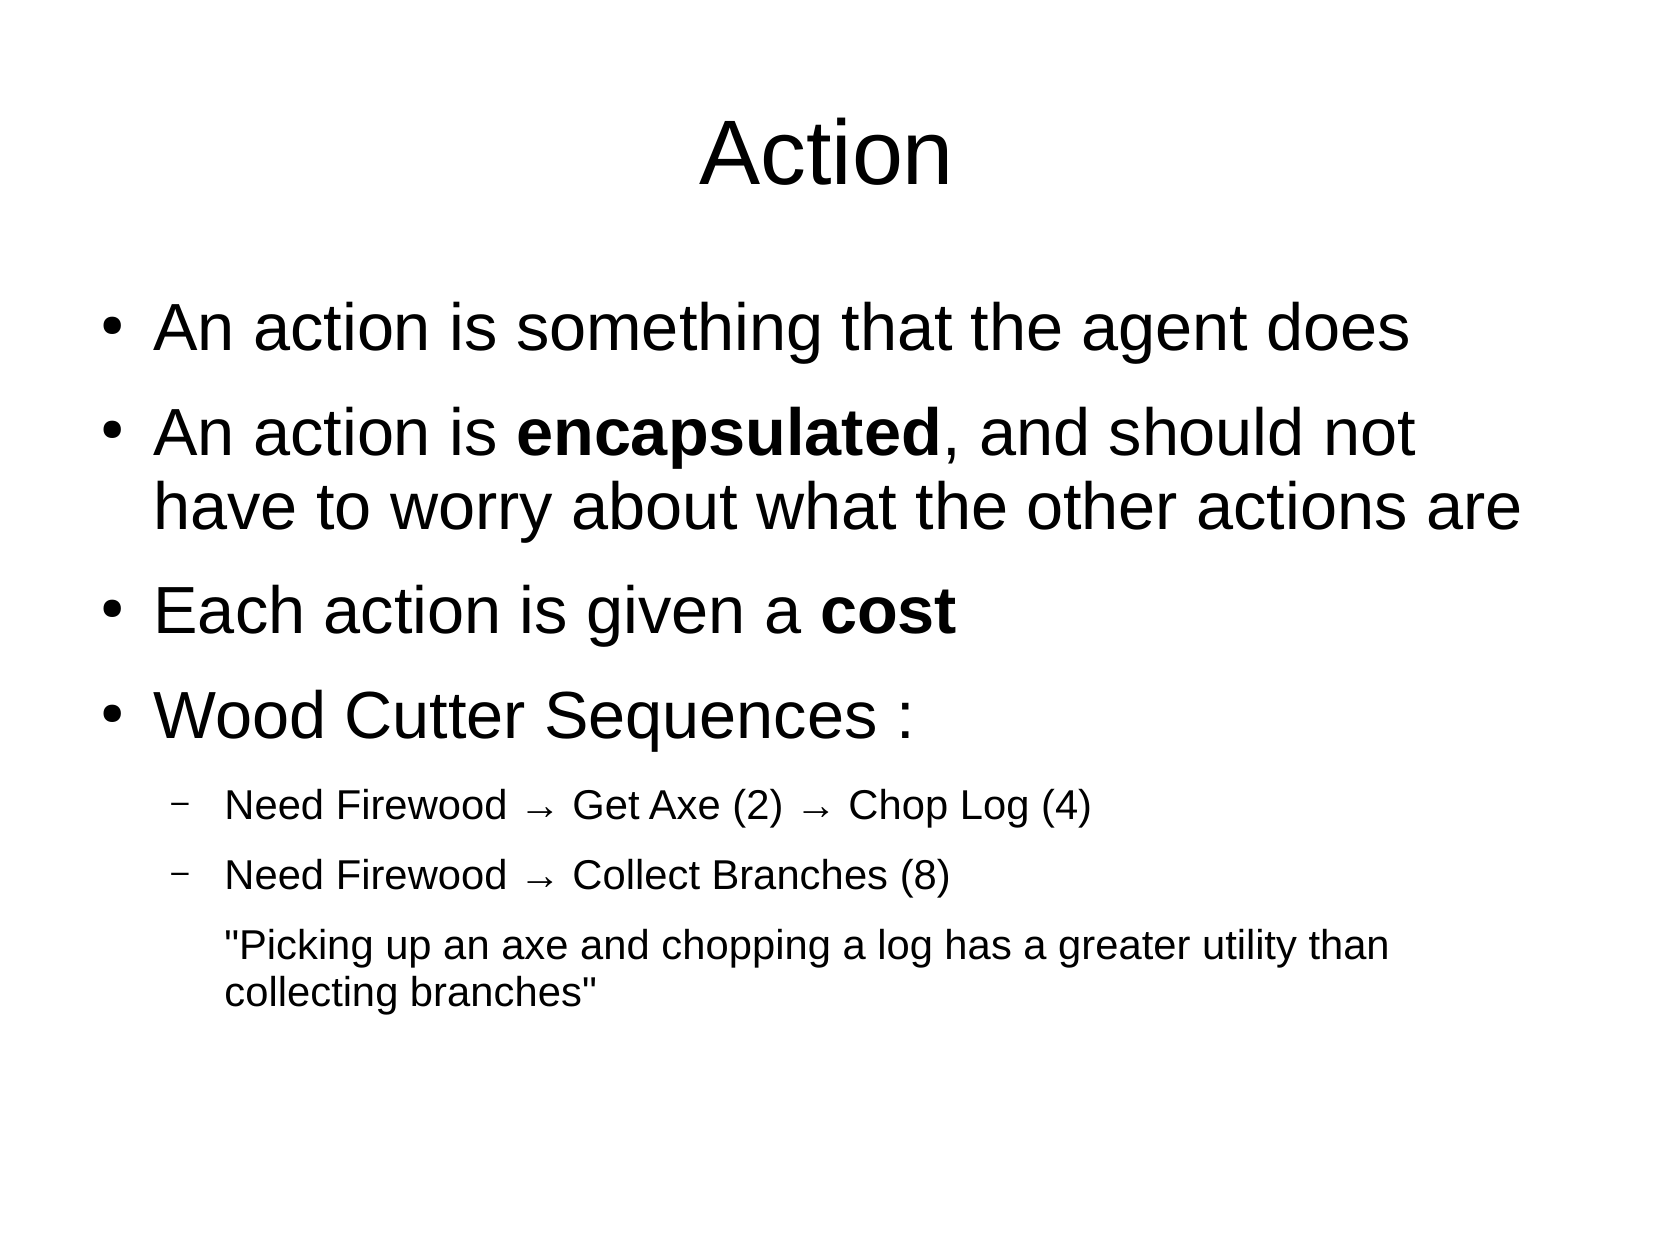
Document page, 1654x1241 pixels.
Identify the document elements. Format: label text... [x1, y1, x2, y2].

list An action is something that the agent does An action is encapsulated, and should not have to worry about what the other actions are Each action is given a cost Wood Cutter Sequences : Need Firewood → Get Axe (2) → Chop Log (4) Need Firewood → Collect Branches (8) "Picking up an axe and chopping a log has a greater utility than collecting branches" [82, 290, 1571, 1109]
title Action [82, 49, 1571, 257]
